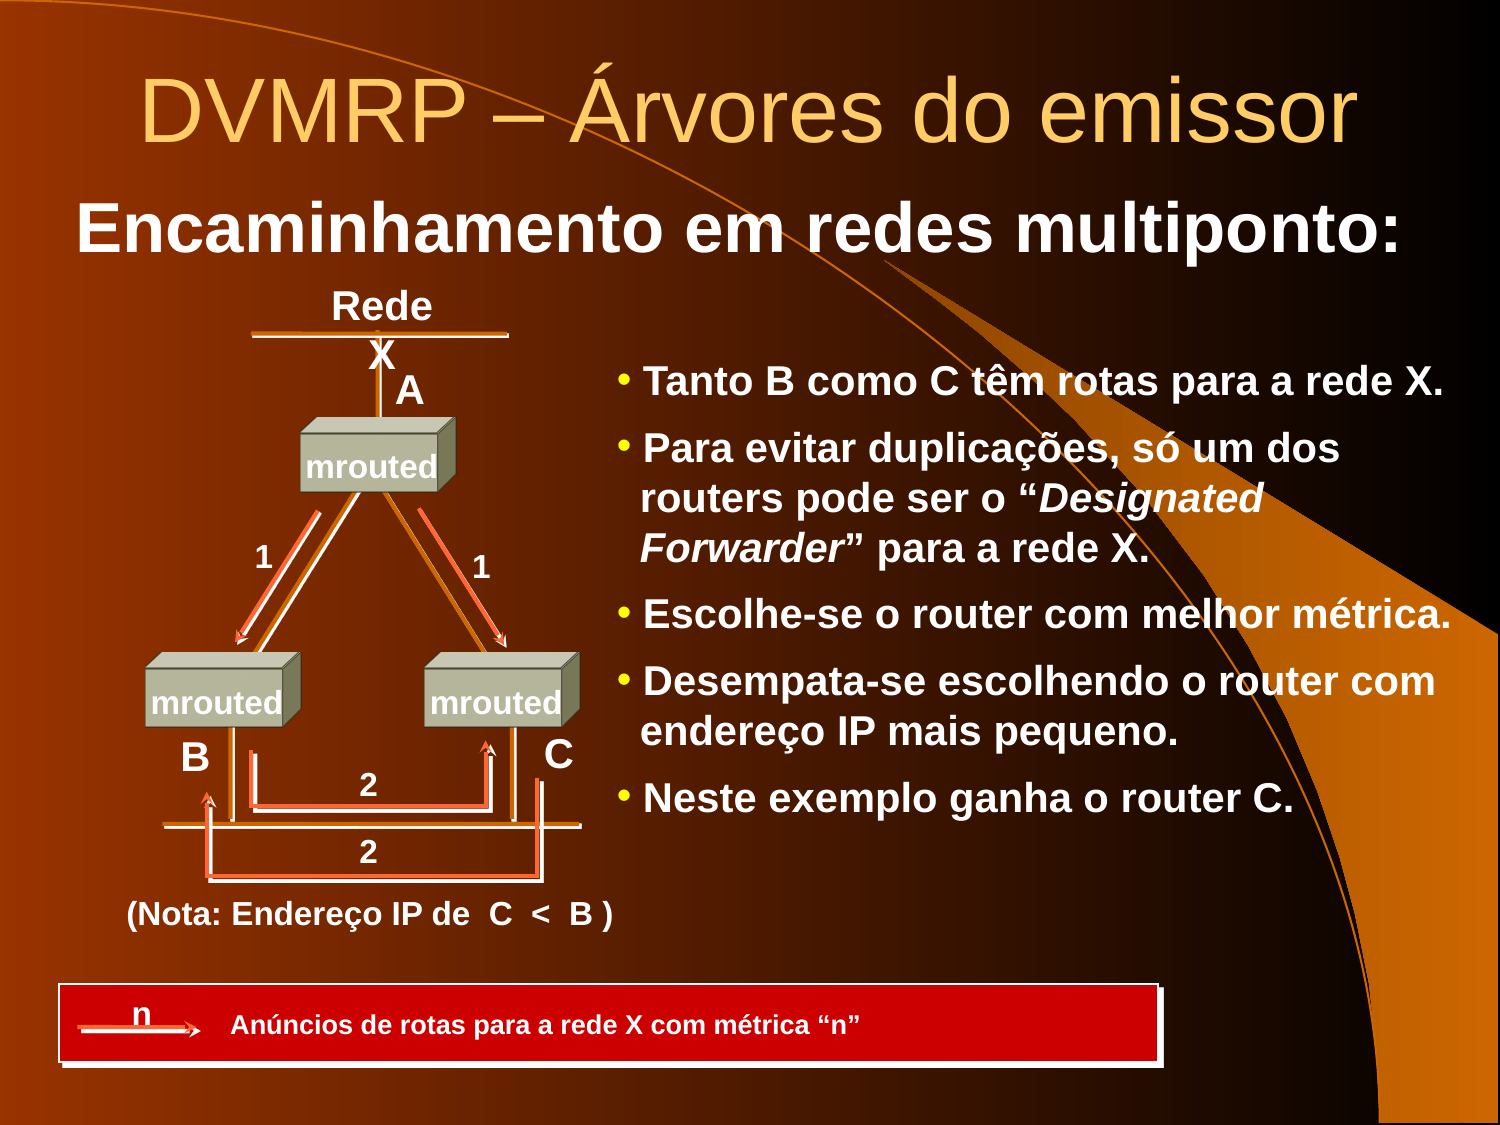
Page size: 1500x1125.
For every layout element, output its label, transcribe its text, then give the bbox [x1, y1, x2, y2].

text_box 2 [341, 753, 396, 804]
text_box [59, 984, 1159, 1063]
text_box Rede X [294, 270, 470, 337]
text_box A [378, 354, 442, 417]
text_box Tanto B como C têm rotas para a rede X. Para evitar duplicações, só um dos routers pode ser o “Designated Forwarder” para a rede X. Escolhe-se o router com melhor métrica. Desempata-se escolhendo o router com endereço IP mais pequeno. Neste exemplo ganha o router C. [599, 345, 1500, 843]
text_box B [163, 729, 222, 789]
text_box mrouted [135, 673, 299, 729]
picture [145, 652, 302, 728]
title DVMRP – Árvores do emissor [24, 24, 1475, 188]
text_box n [116, 984, 167, 1040]
text_box Anúncios de rotas para a rede X com métrica “n” [215, 999, 879, 1048]
text_box 2 [341, 821, 396, 874]
text_box mrouted [414, 673, 578, 729]
text_box 1 [453, 535, 509, 595]
text_box 1 [236, 526, 292, 586]
picture [424, 652, 581, 728]
picture [300, 417, 457, 493]
text_box C [521, 718, 597, 785]
text_box (Nota: Endereço IP de C < B ) [24, 885, 726, 939]
text_box Encaminhamento em redes multiponto: [58, 174, 1441, 275]
text_box mrouted [290, 438, 454, 494]
